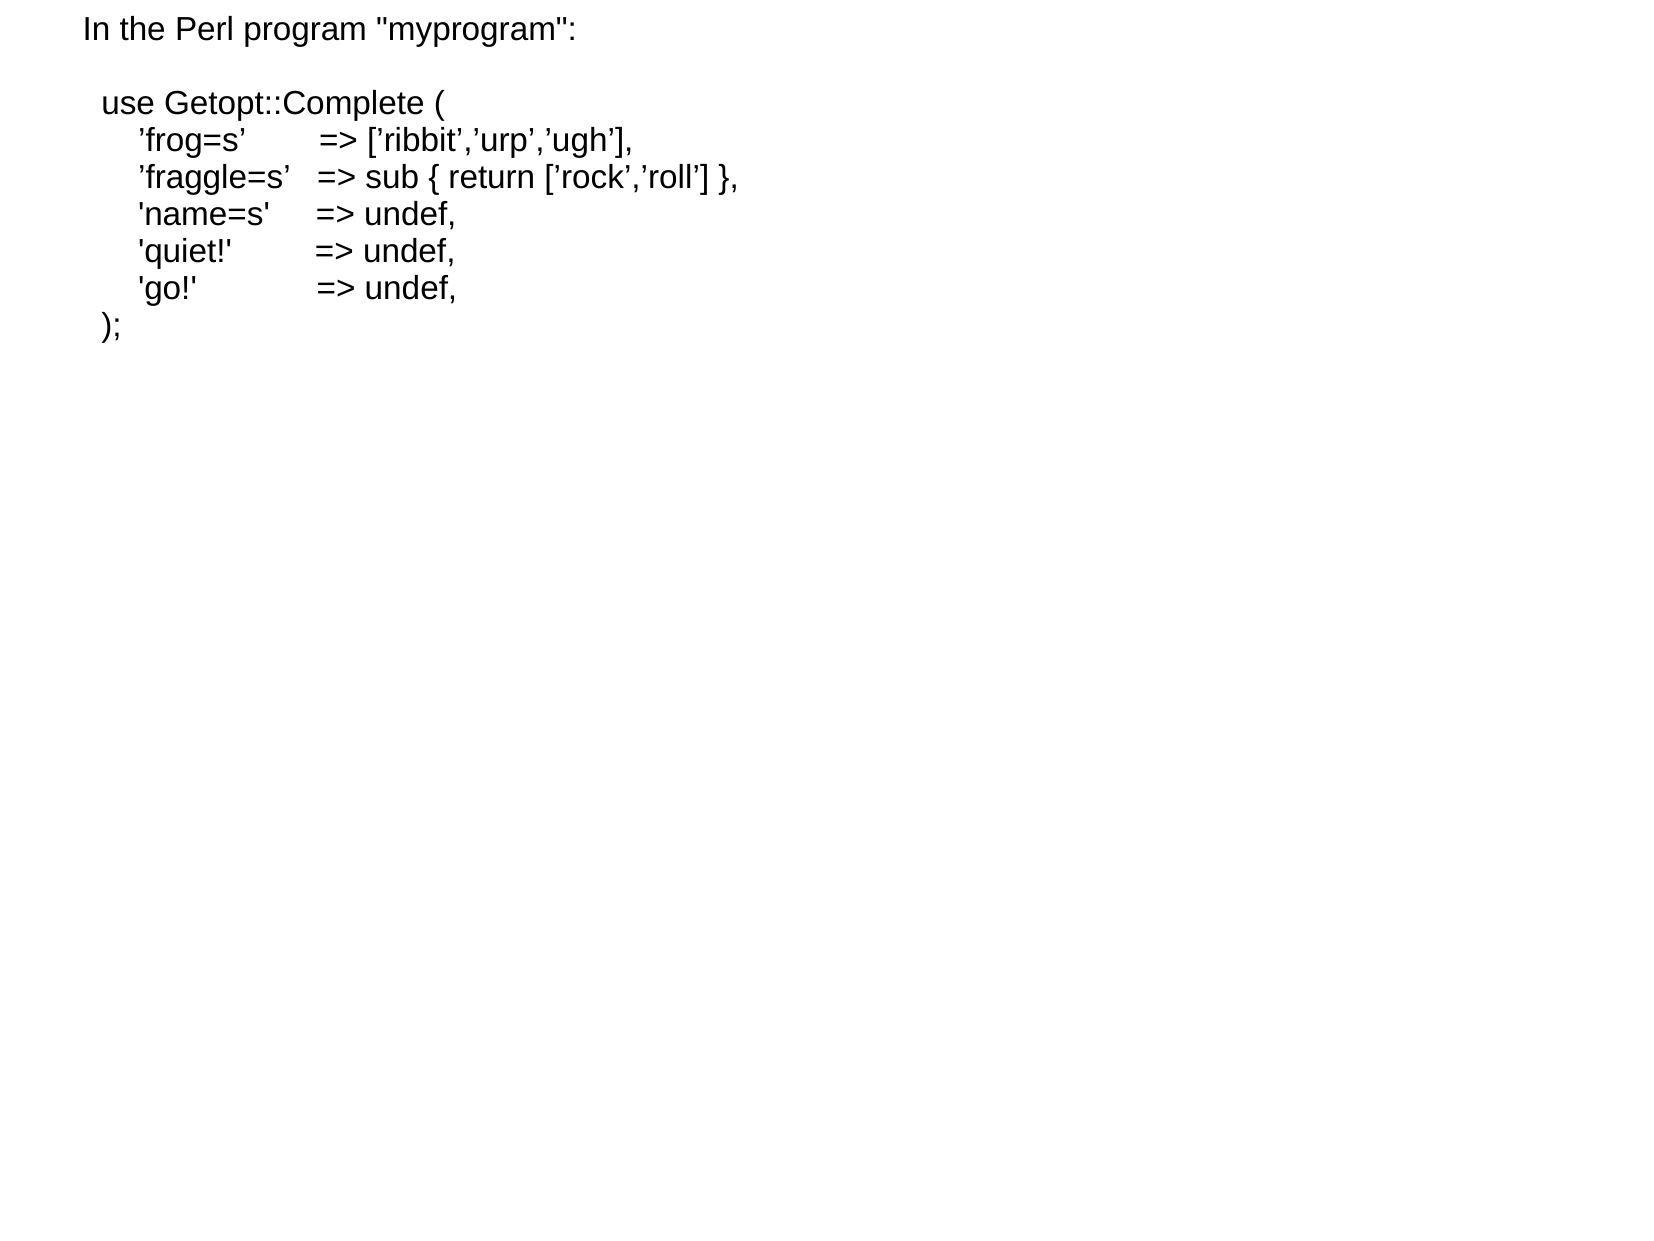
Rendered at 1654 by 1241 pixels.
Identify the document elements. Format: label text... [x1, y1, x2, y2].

subtitle In the Perl program "myprogram": use Getopt::Complete ( ’frog=s’ => [’ribbit’,’urp’,’ugh’], ’fraggle=s’ => sub { return [’rock’,’roll’] }, 'name=s' => undef, 'quiet!' => undef, 'go!' => undef, ); [82, 10, 1571, 1070]
